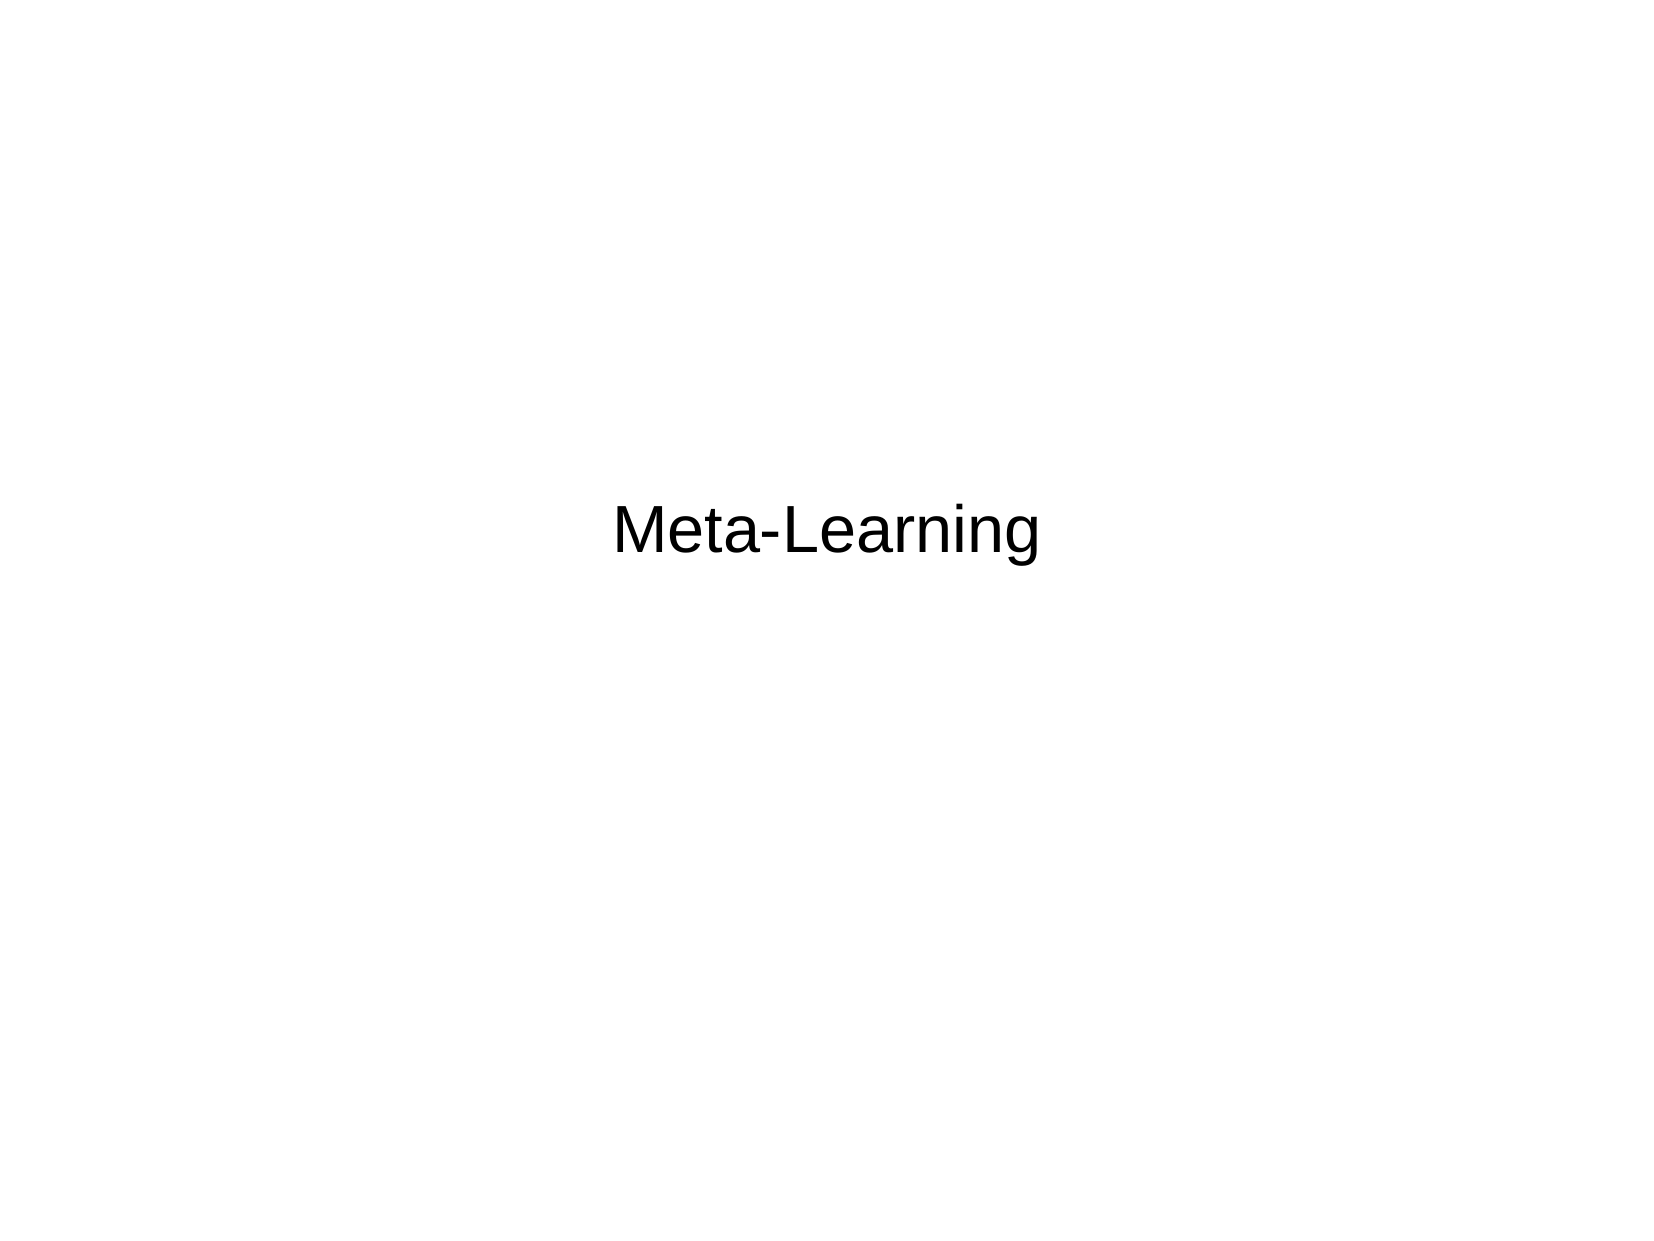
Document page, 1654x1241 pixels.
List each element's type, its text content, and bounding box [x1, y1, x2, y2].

subtitle Meta-Learning [82, 49, 1571, 1010]
